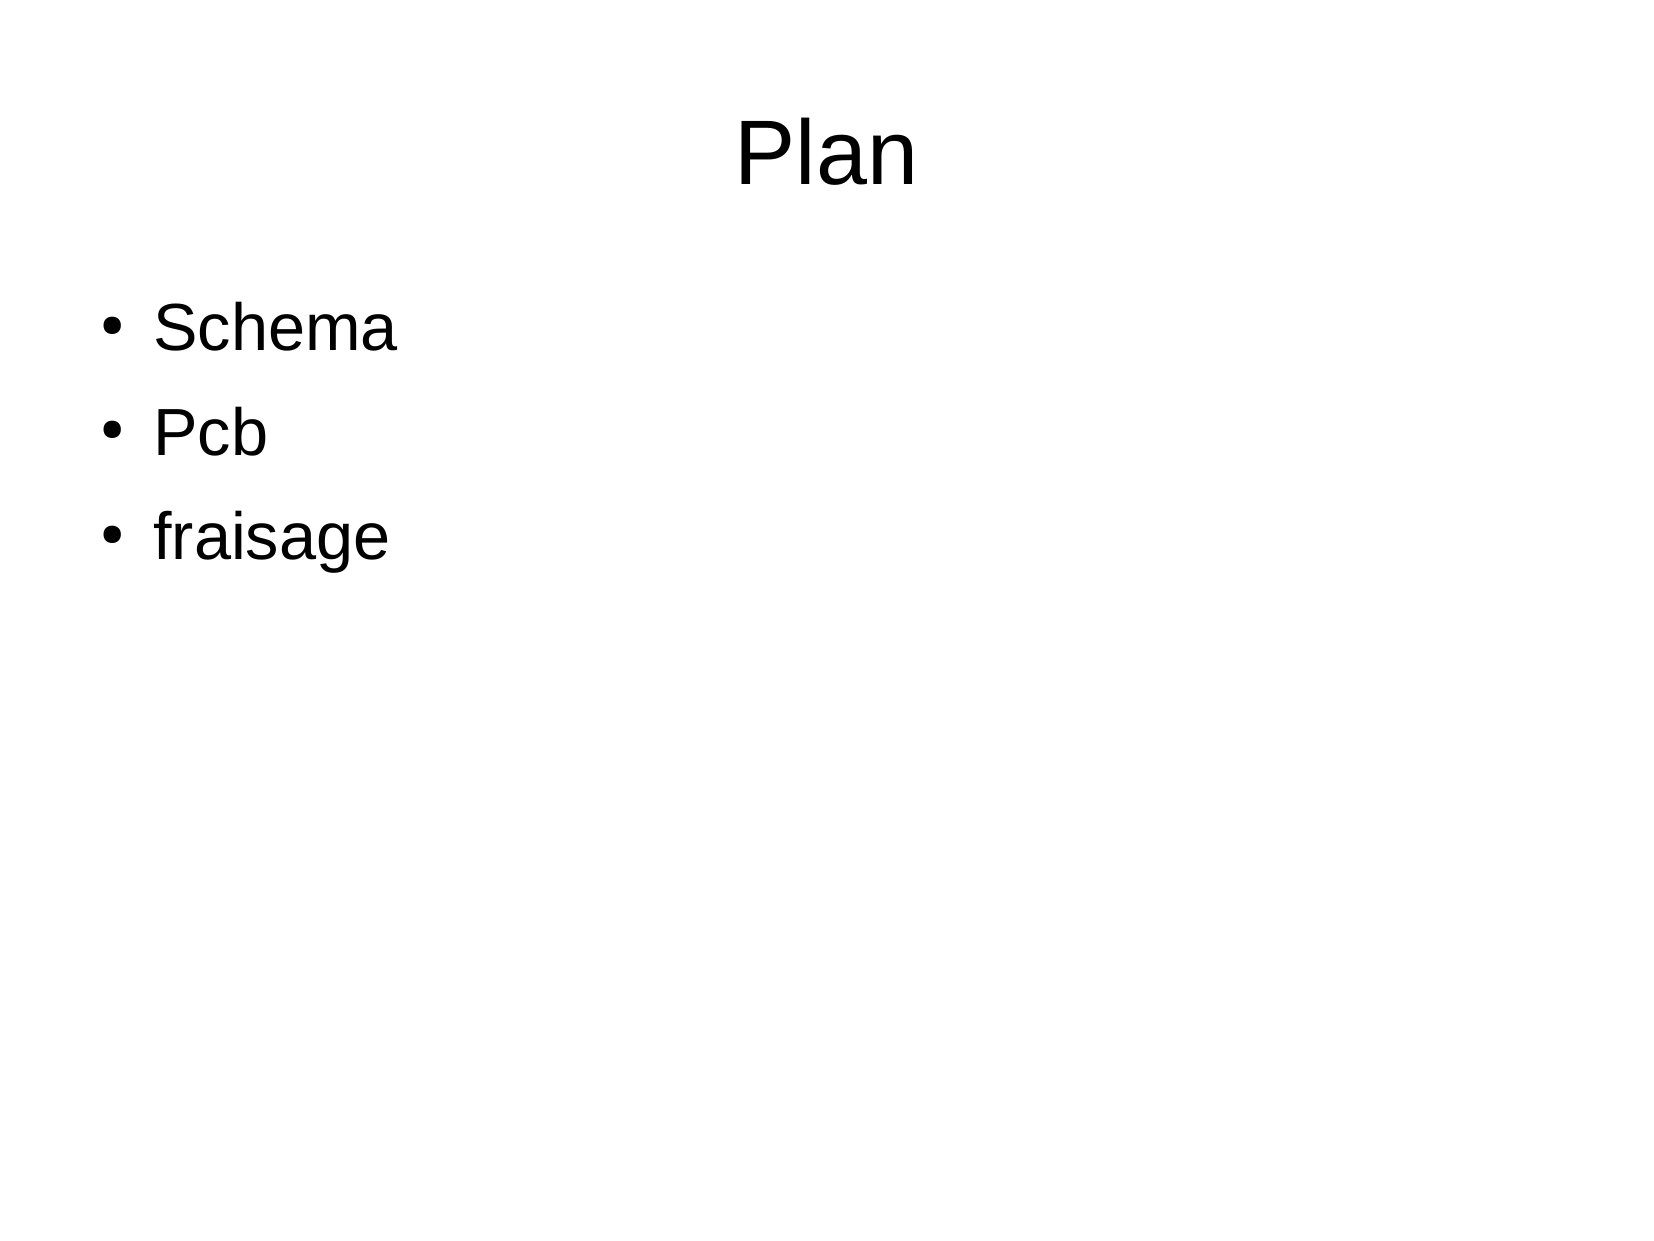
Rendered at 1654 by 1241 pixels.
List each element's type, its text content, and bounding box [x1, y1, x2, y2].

title Plan [82, 49, 1571, 257]
list Schema Pcb fraisage [82, 290, 1538, 1010]
